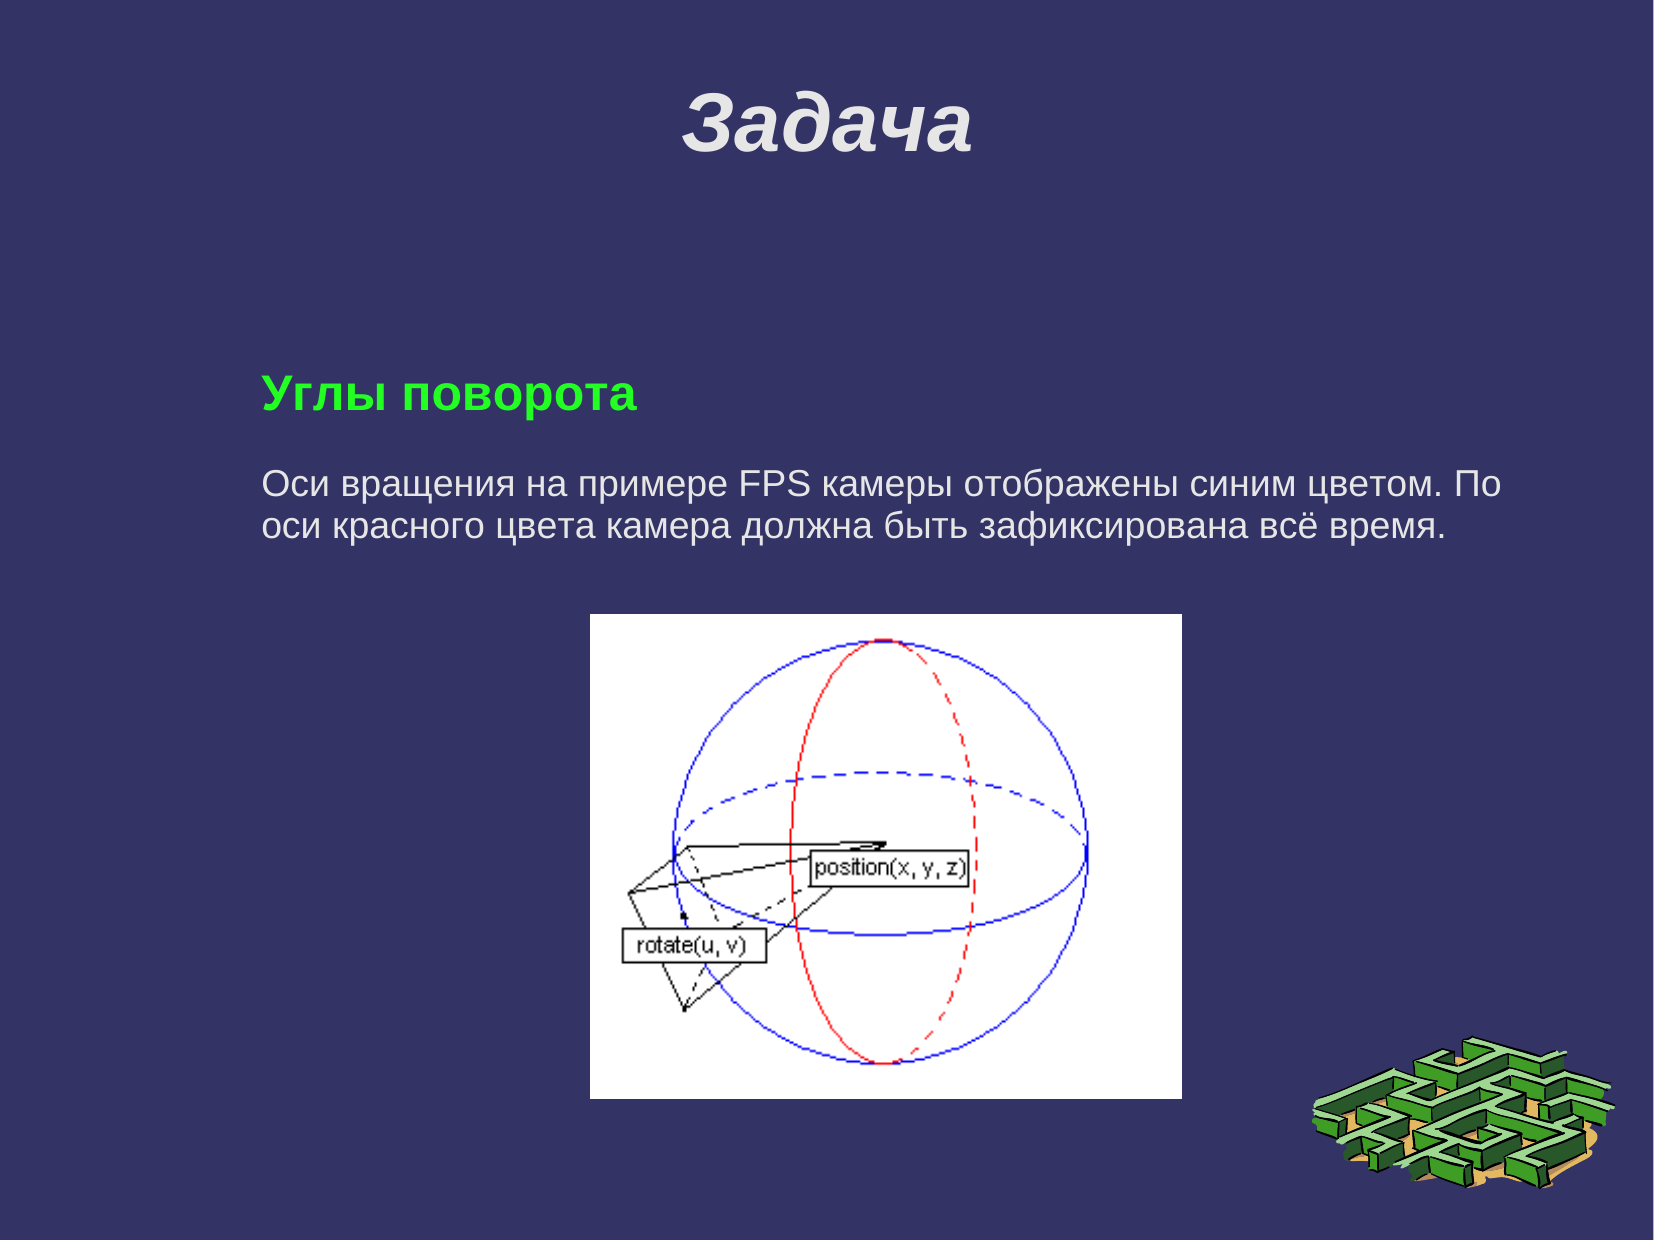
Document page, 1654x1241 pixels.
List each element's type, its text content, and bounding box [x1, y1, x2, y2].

picture [590, 614, 1182, 1099]
title Задача [121, 19, 1534, 227]
list Углы поворота Оси вращения на примере FPS камеры отображены синим цветом. По оси красного цвета камера должна быть зафиксирована всё время. [178, 364, 1570, 1147]
